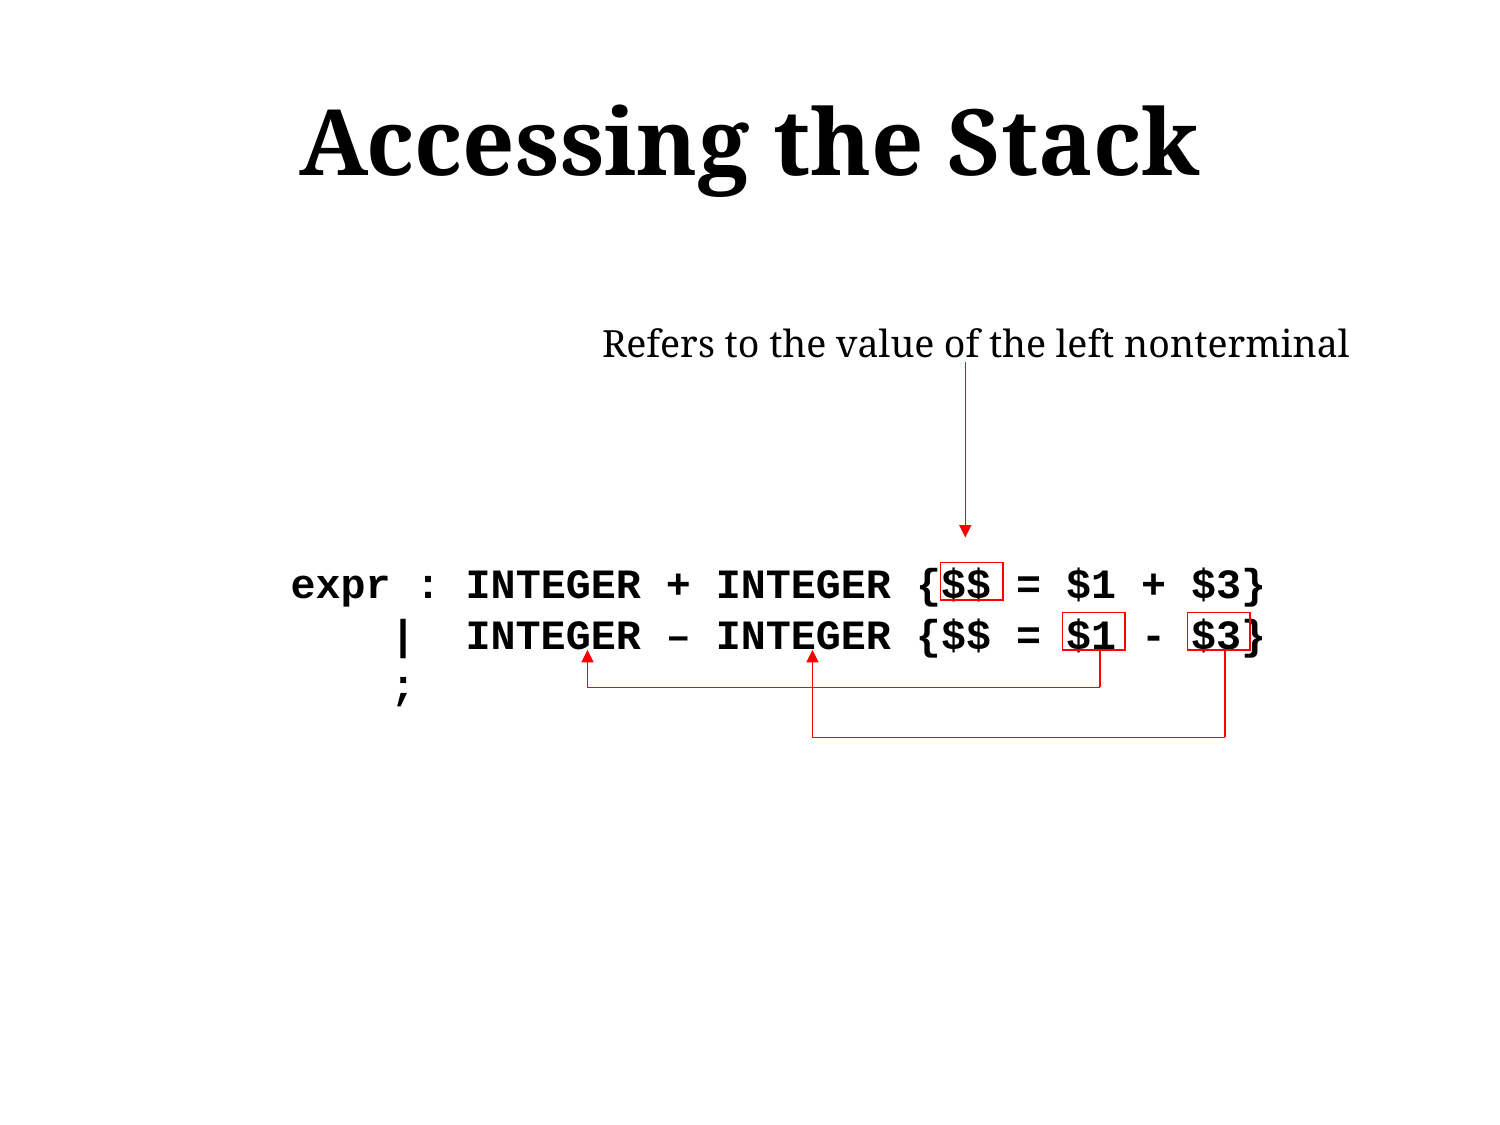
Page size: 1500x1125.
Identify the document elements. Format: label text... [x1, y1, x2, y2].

text_box Refers to the value of the left nonterminal [587, 312, 1366, 373]
text_box expr : INTEGER + INTEGER {$$ = $1 + $3} | INTEGER – INTEGER {$$ = $1 - $3} ; [275, 549, 1281, 715]
title Accessing the Stack [75, 45, 1425, 233]
text_box expr : INTEGER + INTEGER {$$ = $1 + $3} | INTEGER – INTEGER {$$ = $1 - $3} ; [1063, 613, 1124, 649]
text_box expr : INTEGER + INTEGER {$$ = $1 + $3} | INTEGER – INTEGER {$$ = $1 - $3} ; [1188, 613, 1249, 649]
